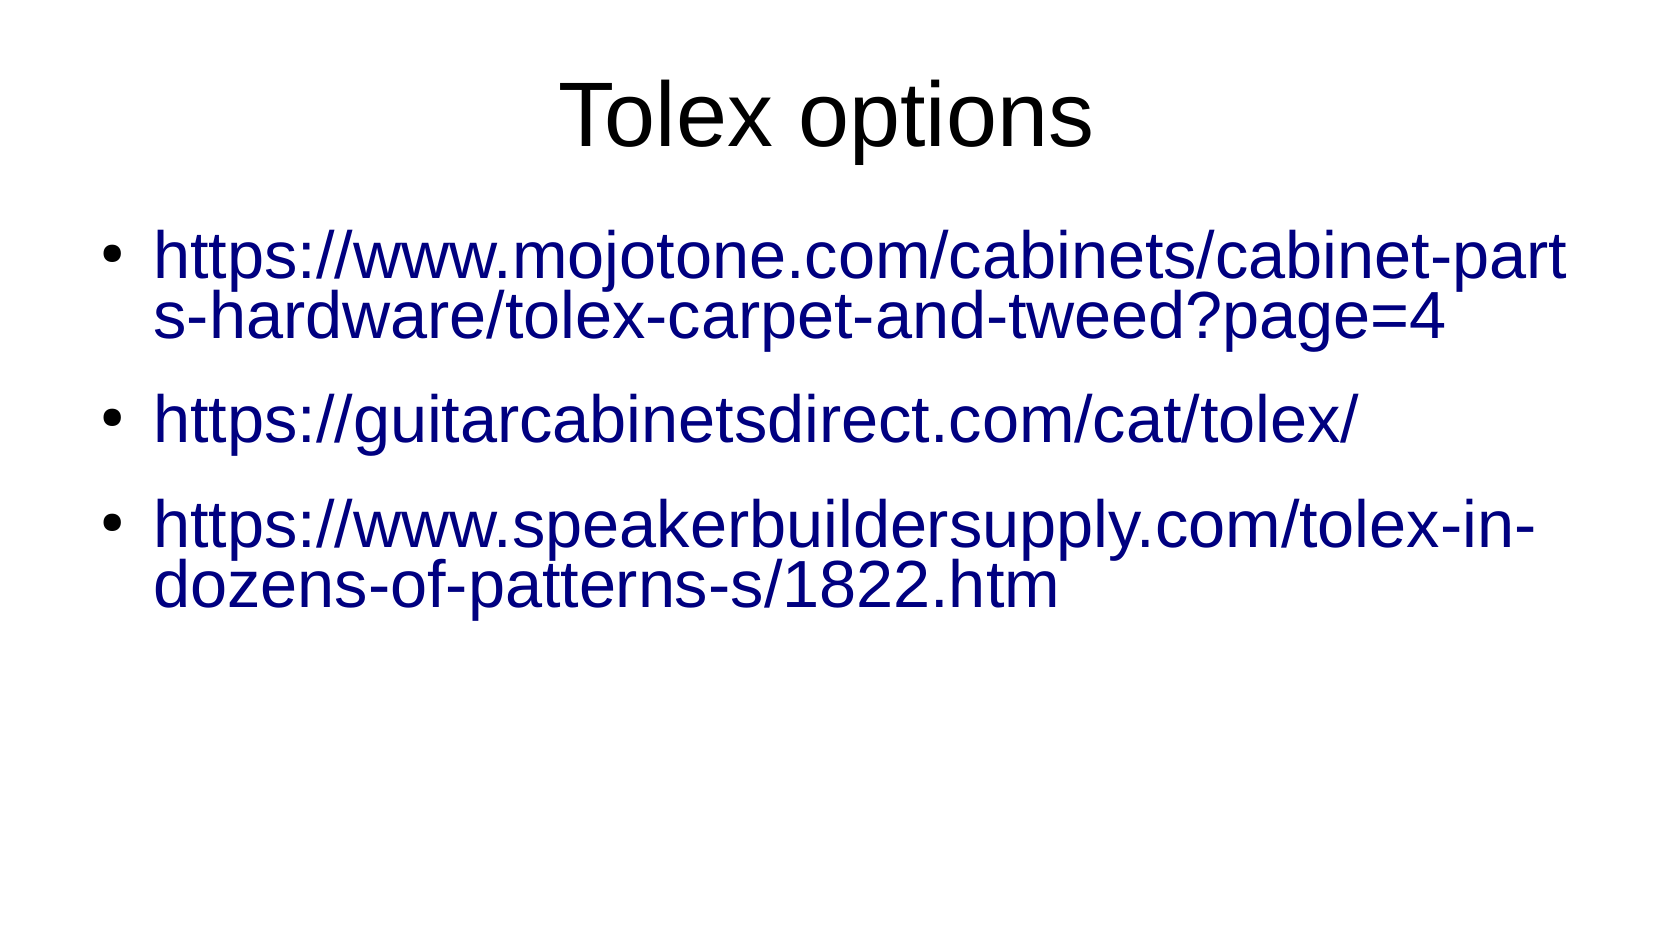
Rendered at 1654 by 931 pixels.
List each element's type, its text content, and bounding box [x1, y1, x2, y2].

list https://www.mojotone.com/cabinets/cabinet-parts-hardware/tolex-carpet-and-tweed?page=4 https://guitarcabinetsdirect.com/cat/tolex/ https://www.speakerbuildersupply.com/tolex-in-dozens-of-patterns-s/1822.htm [82, 217, 1571, 758]
title Tolex options [82, 37, 1571, 193]
